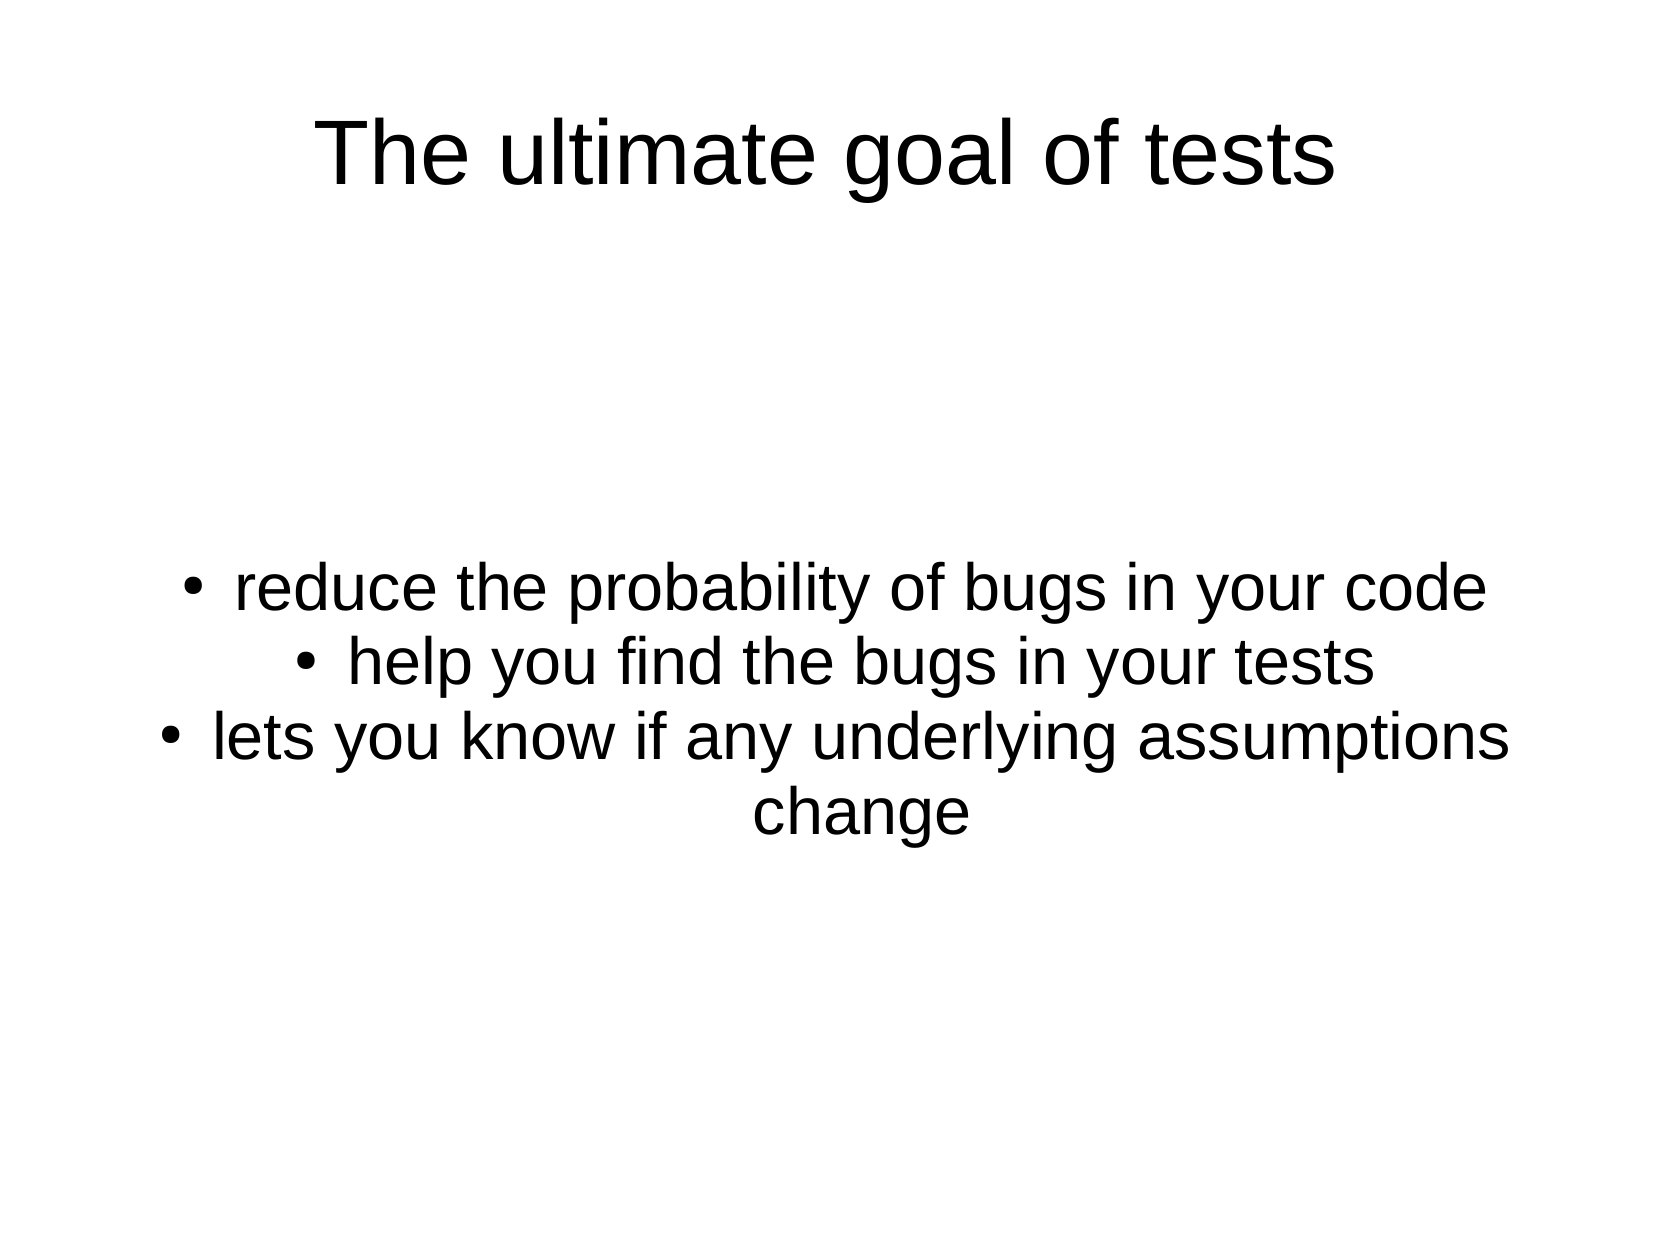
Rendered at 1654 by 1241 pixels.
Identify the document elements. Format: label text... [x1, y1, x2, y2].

subtitle reduce the probability of bugs in your code help you find the bugs in your tests lets you know if any underlying assumptions change [82, 290, 1571, 1109]
title The ultimate goal of tests [82, 49, 1571, 257]
